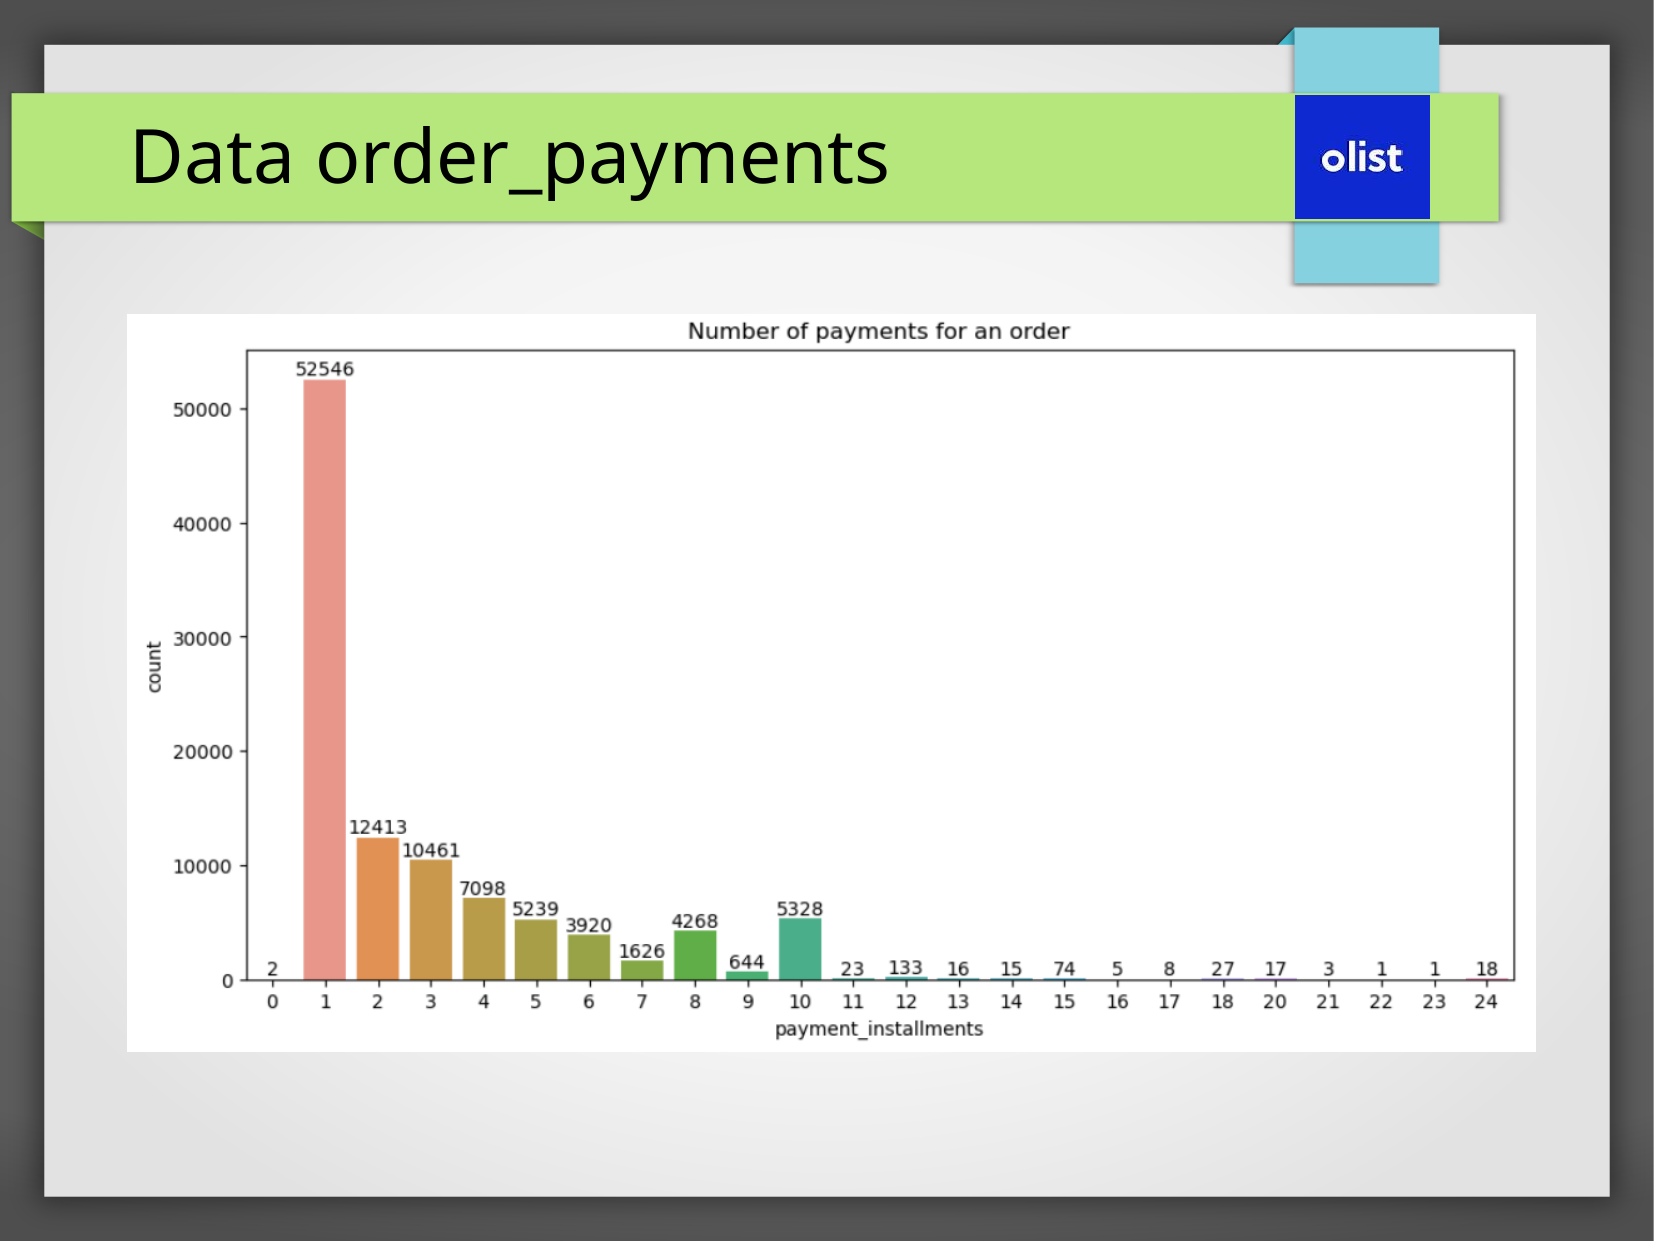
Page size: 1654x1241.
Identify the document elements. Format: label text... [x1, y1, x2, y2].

title Data order_payments [129, 95, 1295, 214]
picture [0, 0, 1654, 1241]
